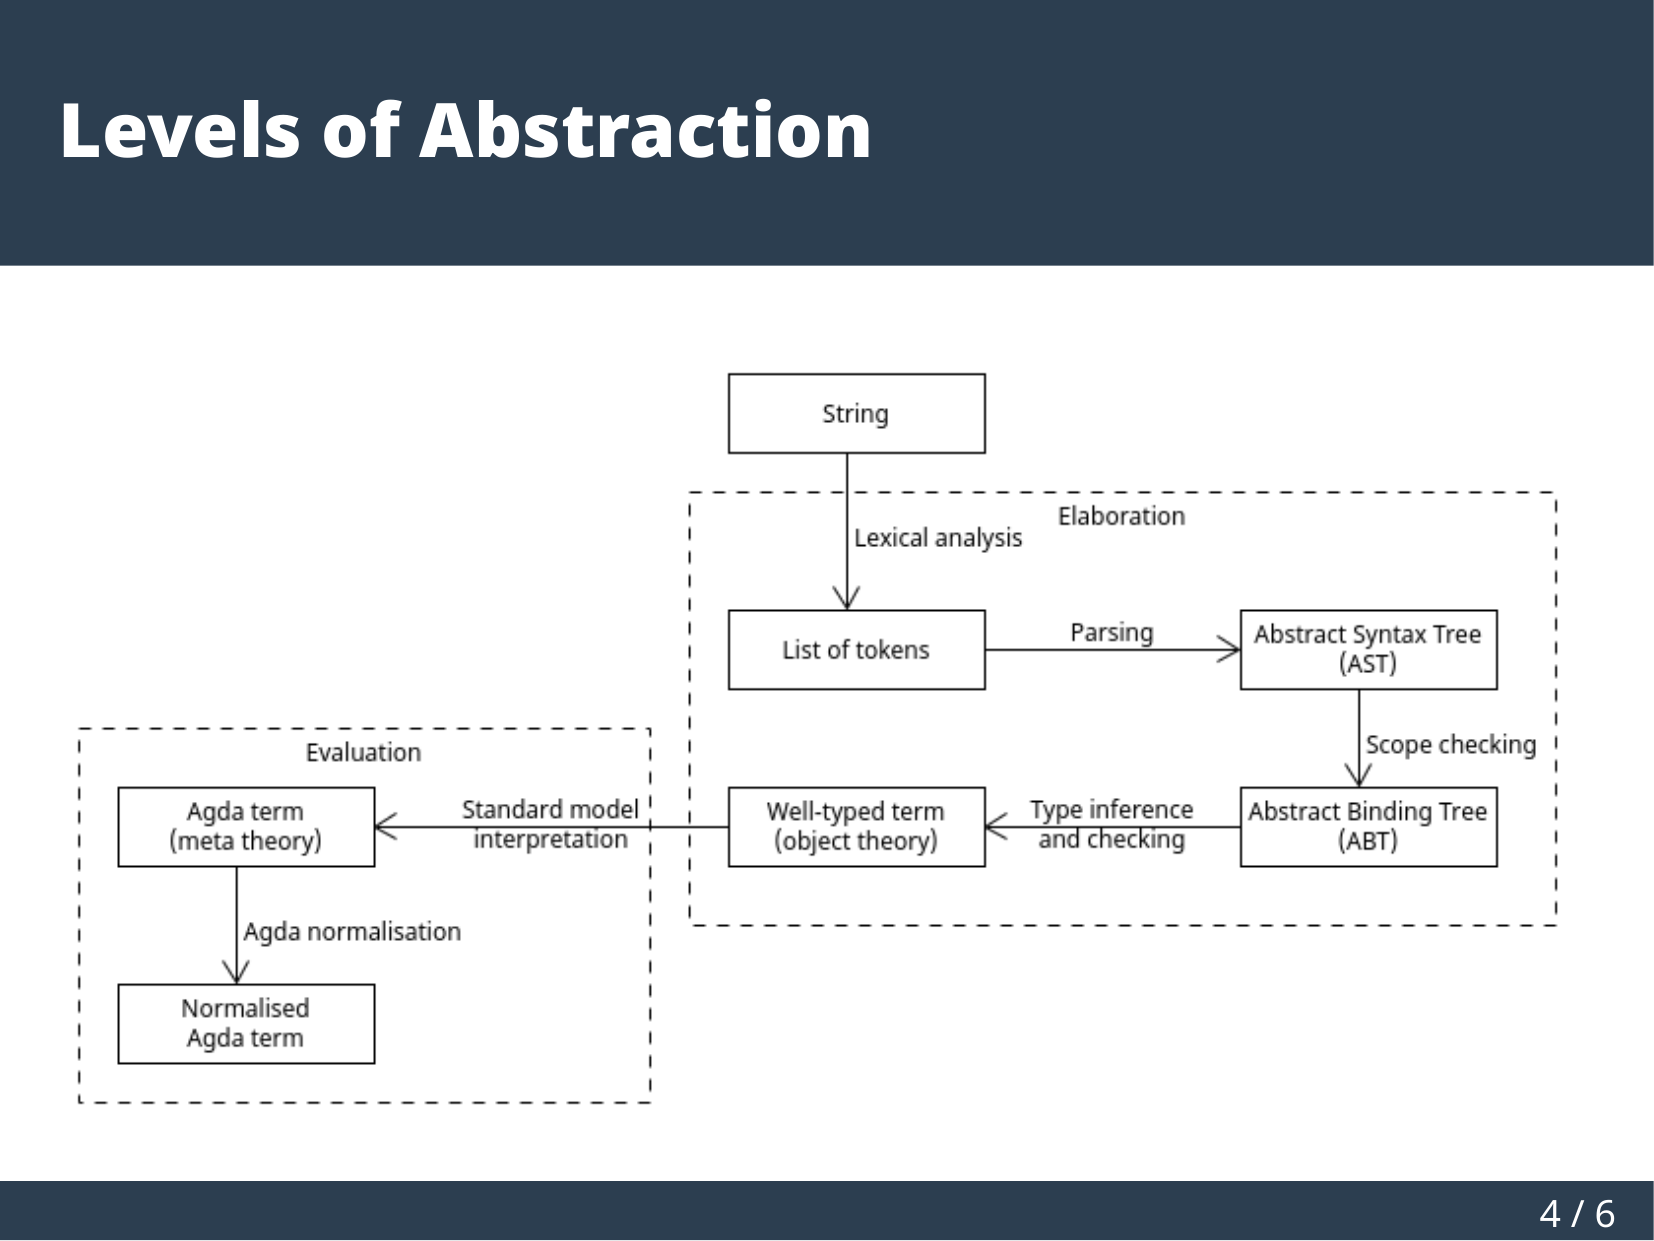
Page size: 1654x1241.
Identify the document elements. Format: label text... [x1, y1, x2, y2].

title Levels of Abstraction [59, 49, 1595, 207]
picture [59, 324, 1595, 1152]
